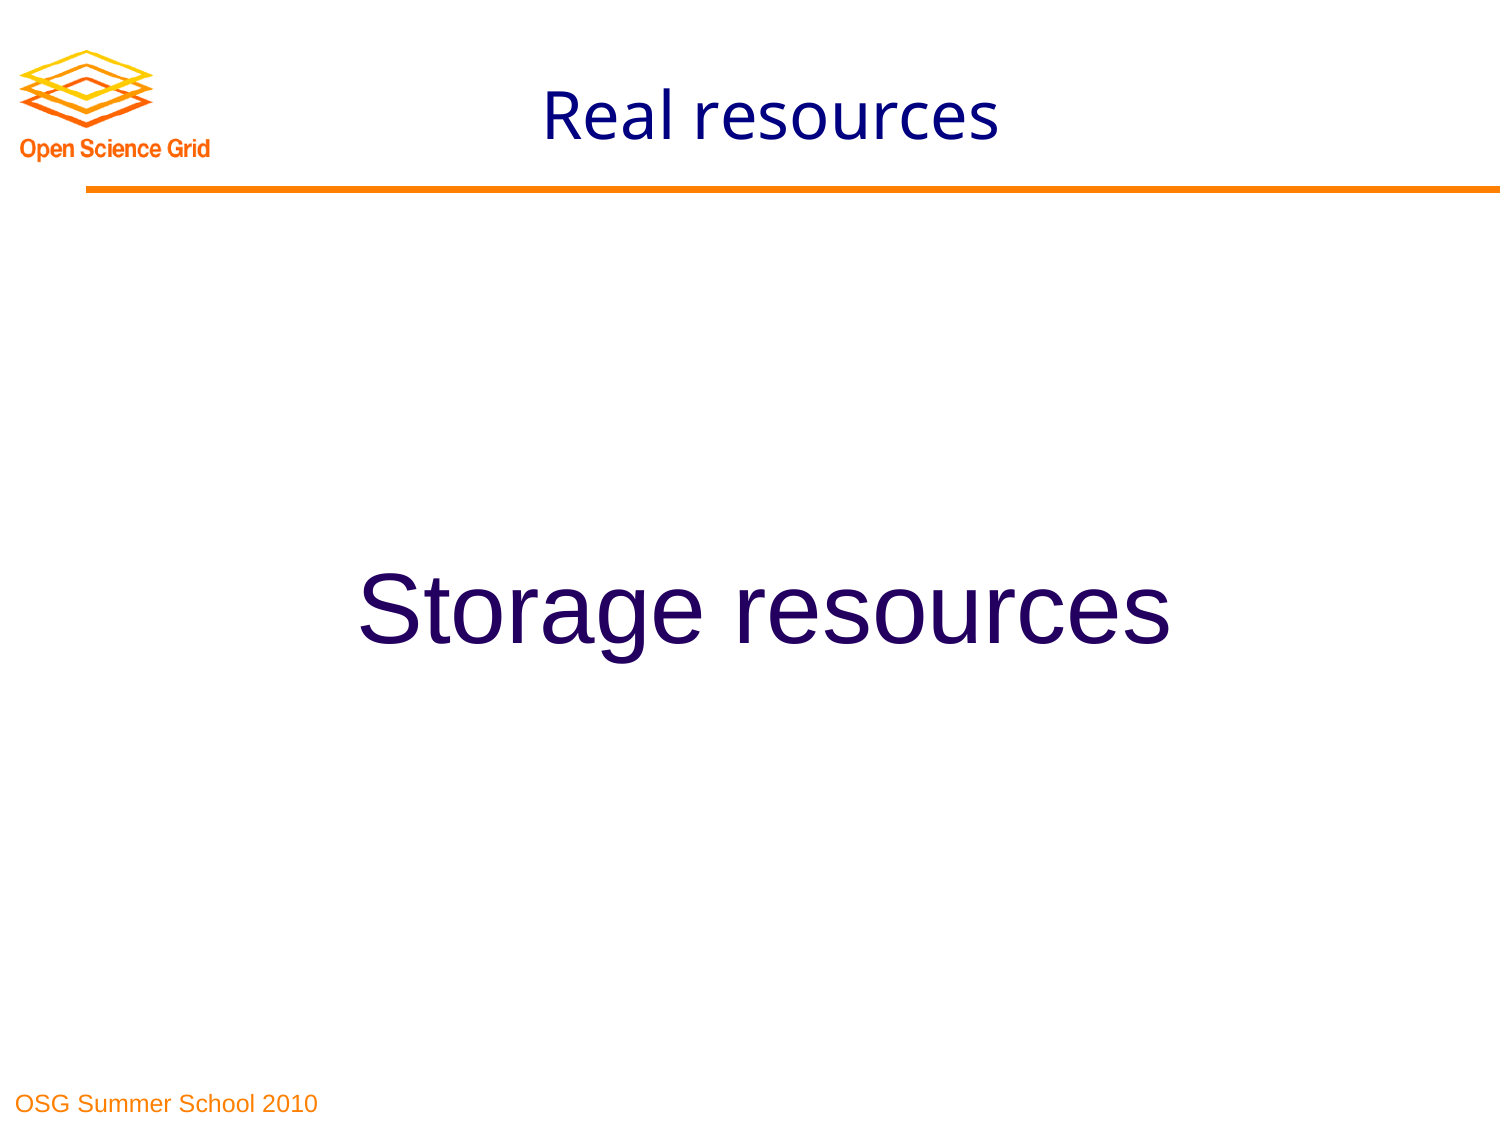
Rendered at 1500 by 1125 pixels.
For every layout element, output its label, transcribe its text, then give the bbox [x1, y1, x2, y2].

subtitle Storage resources [127, 226, 1403, 981]
title Real resources [201, 11, 1342, 215]
picture [0, 27, 201, 179]
